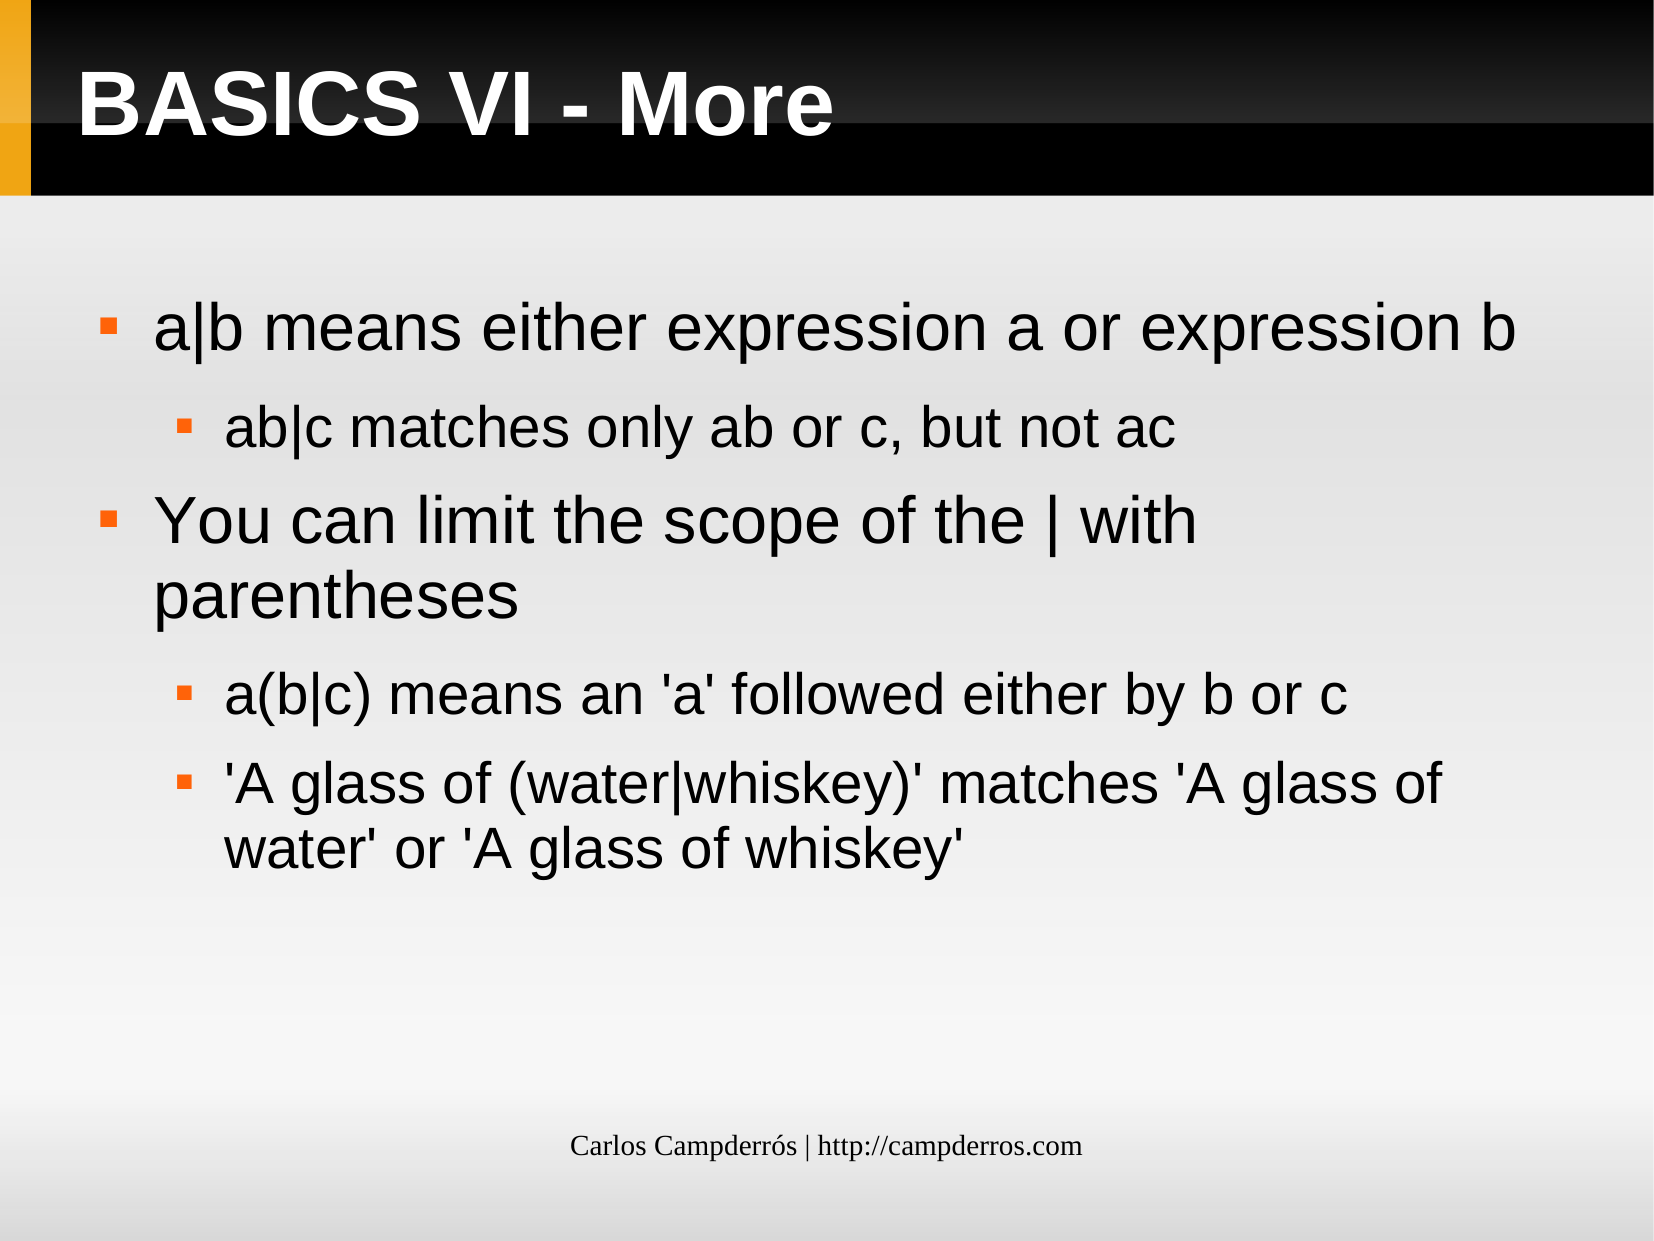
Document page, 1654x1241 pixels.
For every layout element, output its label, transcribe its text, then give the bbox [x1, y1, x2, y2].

list a|b means either expression a or expression b ab|c matches only ab or c, but not ac You can limit the scope of the | with parentheses a(b|c) means an 'a' followed either by b or c 'A glass of (water|whiskey)' matches 'A glass of water' or 'A glass of whiskey' [82, 290, 1571, 1109]
picture [0, 0, 1654, 1241]
title BASICS VI - More [76, 0, 1565, 208]
